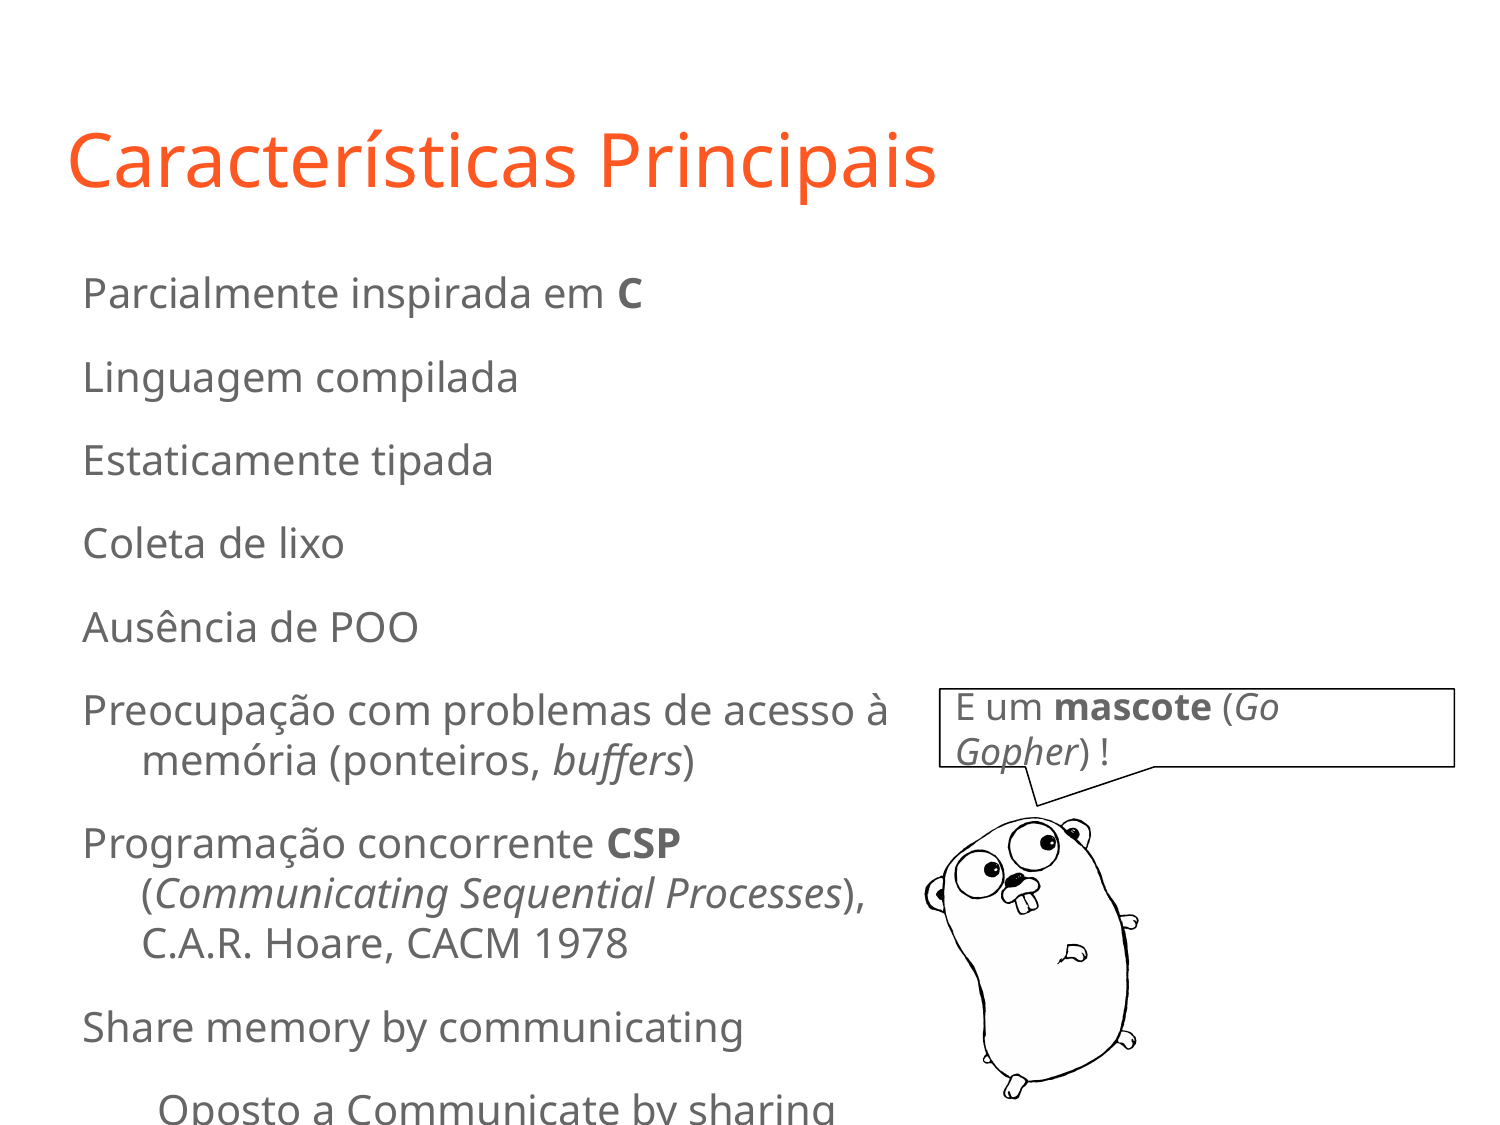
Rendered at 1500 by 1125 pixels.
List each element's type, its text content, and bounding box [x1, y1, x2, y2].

picture [891, 816, 1175, 1100]
title Características Principais [51, 97, 1449, 223]
text_box E um mascote (Go Gopher) ! [940, 688, 1455, 807]
list Parcialmente inspirada em C Linguagem compilada Estaticamente tipada Coleta de lixo Ausência de POO Preocupação com problemas de acesso à memória (ponteiros, buffers) Programação concorrente CSP (Communicating Sequential Processes), C.A.R. Hoare, CACM 1978 Share memory by communicating Oposto a Communicate by sharing memory [51, 252, 940, 1062]
